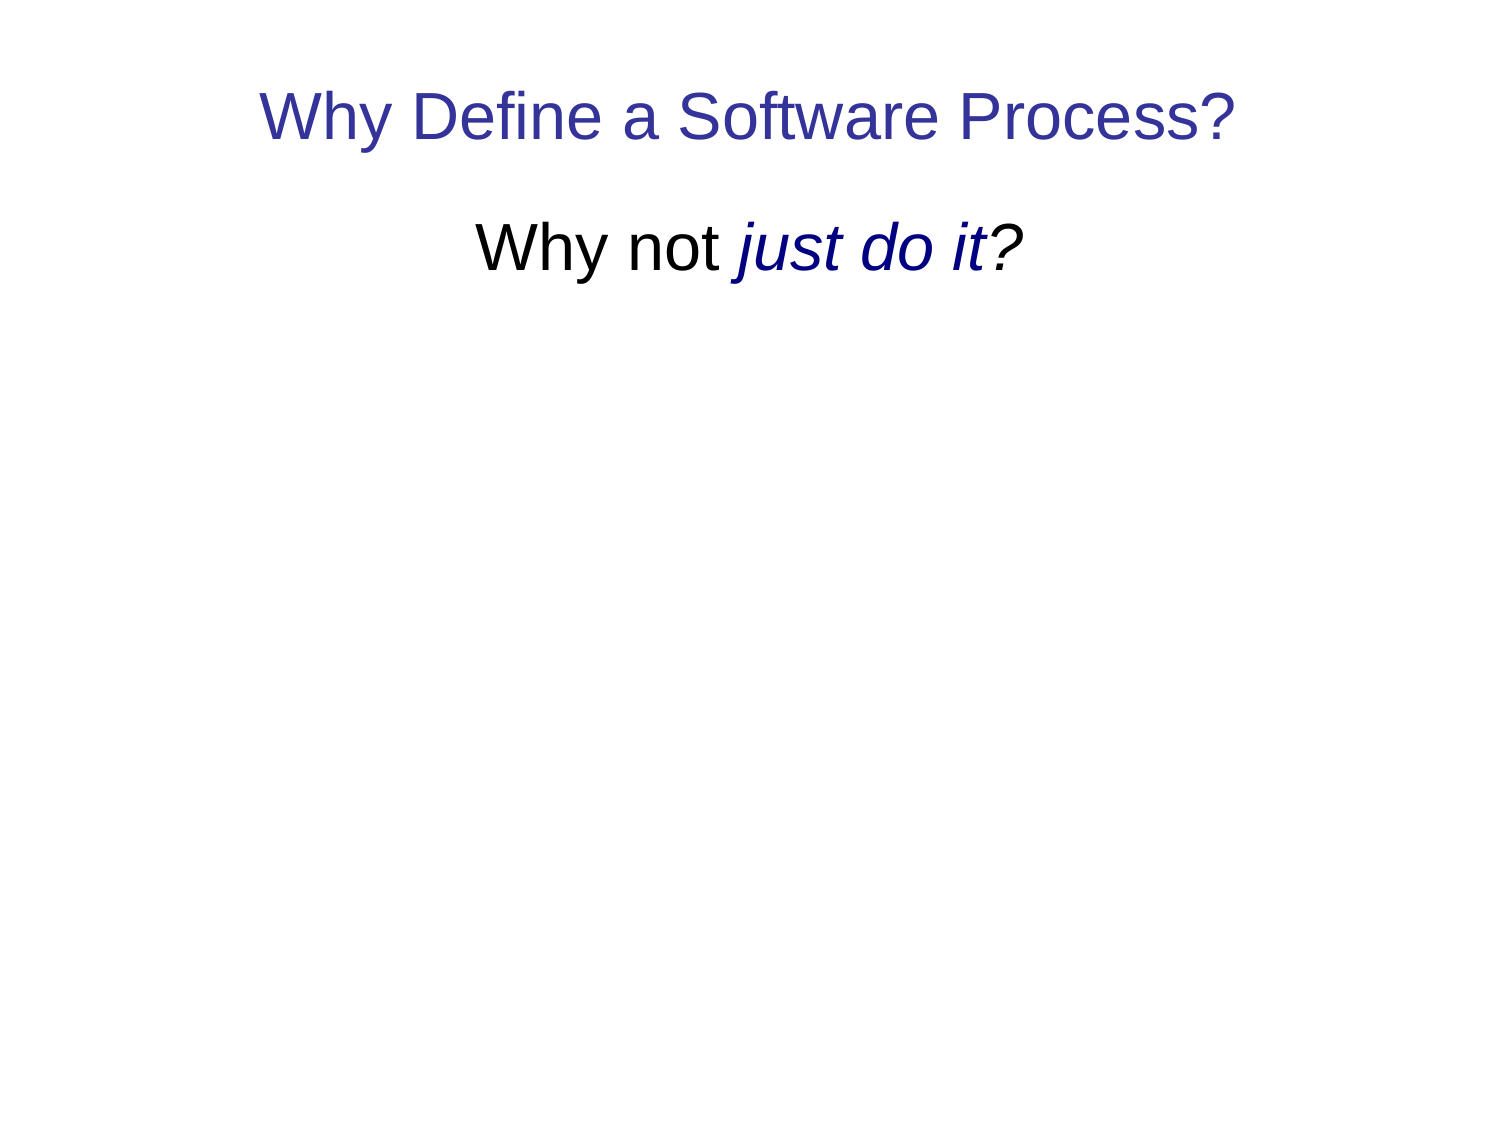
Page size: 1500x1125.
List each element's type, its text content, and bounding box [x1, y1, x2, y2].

title Why Define a Software Process? [100, 42, 1398, 183]
list Why not just do it? [100, 195, 1398, 1021]
